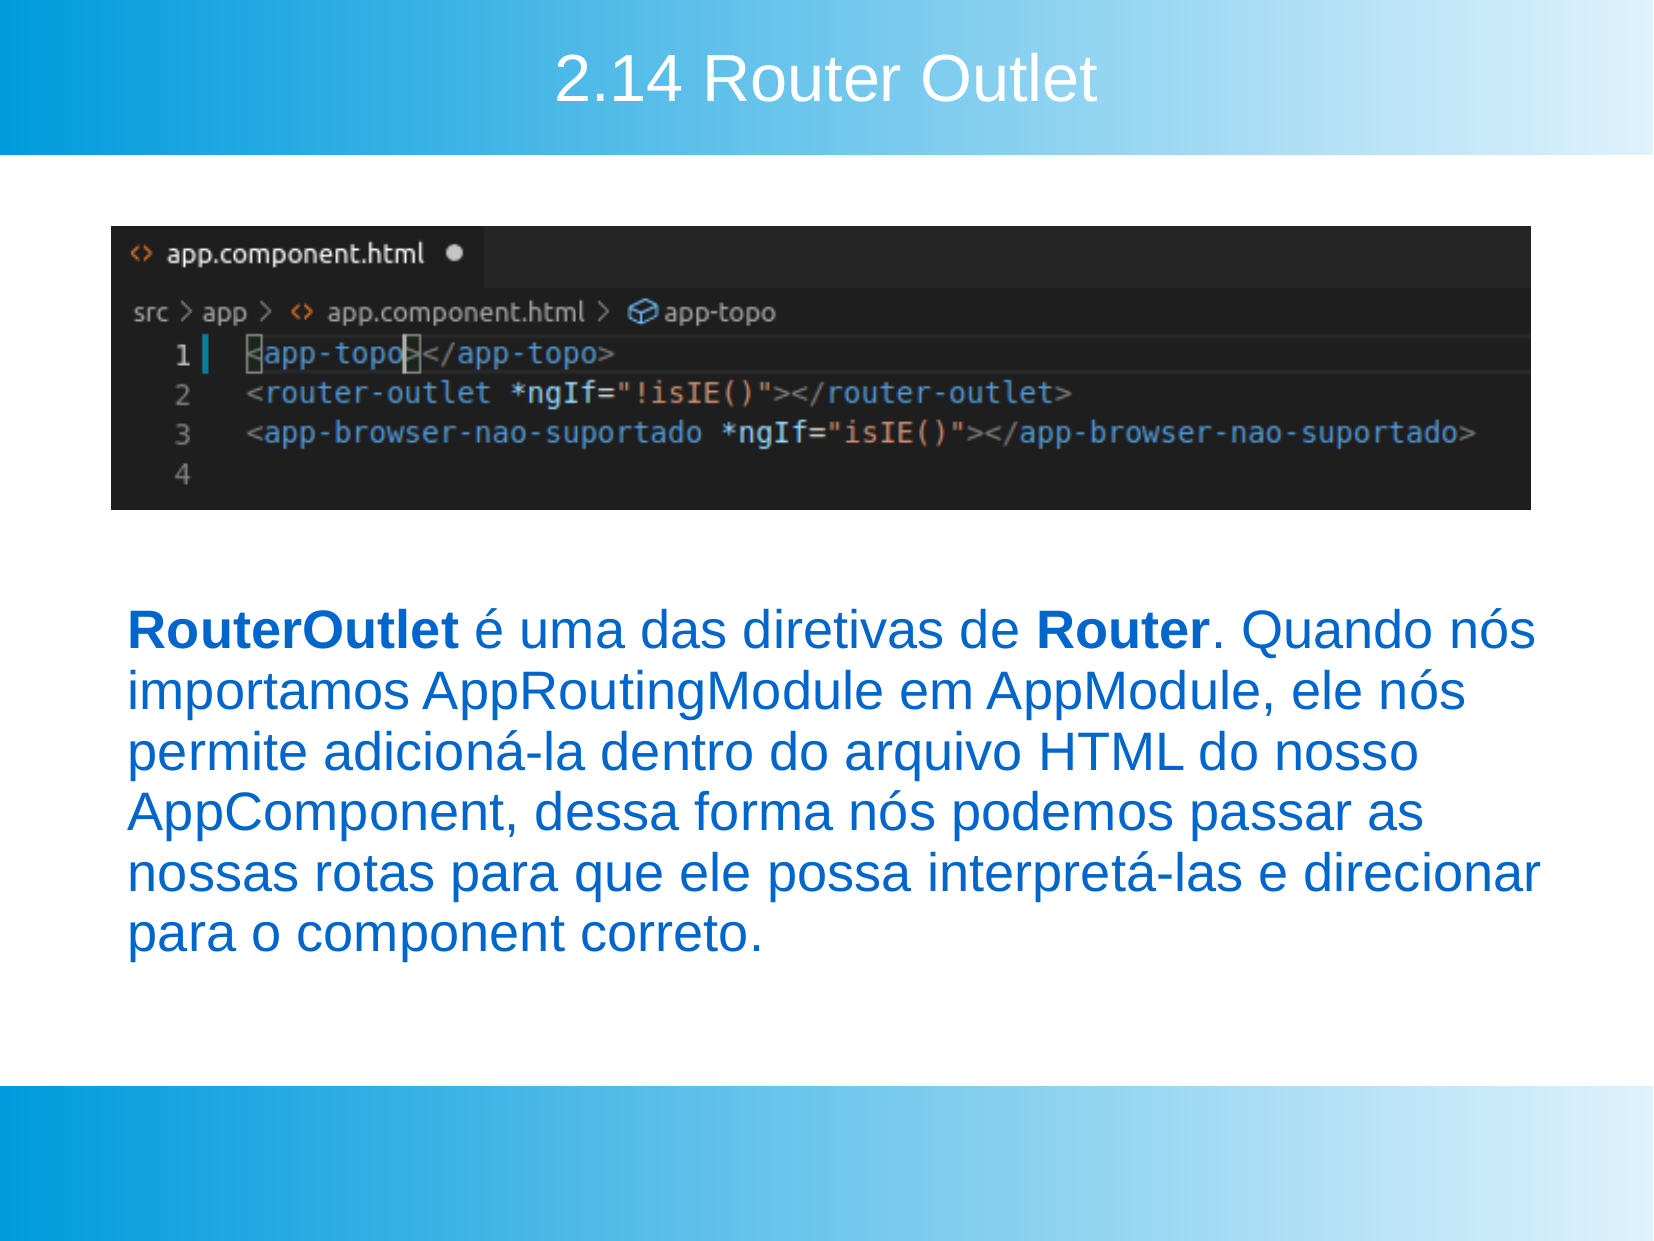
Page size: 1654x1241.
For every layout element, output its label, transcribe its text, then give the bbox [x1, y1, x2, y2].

list RouterOutlet é uma das diretivas de Router. Quando nós importamos AppRoutingModule em AppModule, ele nós permite adicioná-la dentro do arquivo HTML do nosso AppComponent, dessa forma nós podemos passar as nossas rotas para que ele possa interpretá-las e direcionar para o component correto. [56, 600, 1546, 1036]
picture [111, 226, 1531, 511]
title 2.14 Router Outlet [82, 25, 1571, 131]
